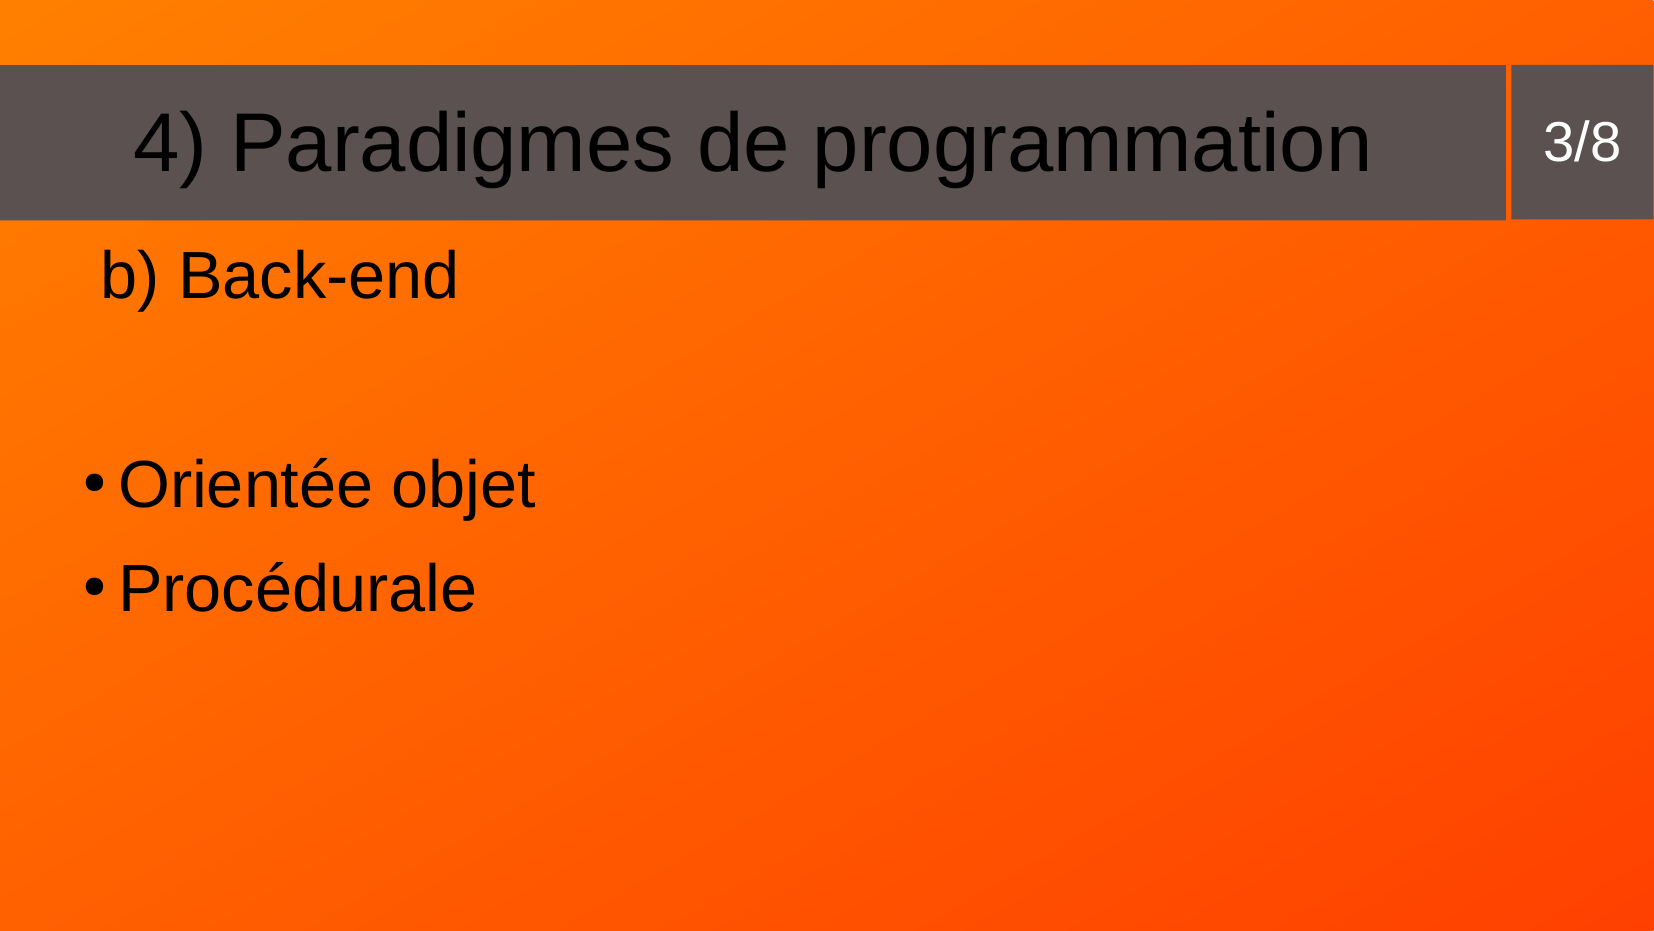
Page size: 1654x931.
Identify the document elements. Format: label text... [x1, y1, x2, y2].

title Paradigmes de programmation [0, 65, 1506, 221]
list Back-end Orientée objet Procédurale [82, 237, 1571, 931]
text_box 3/8 [1511, 64, 1654, 220]
